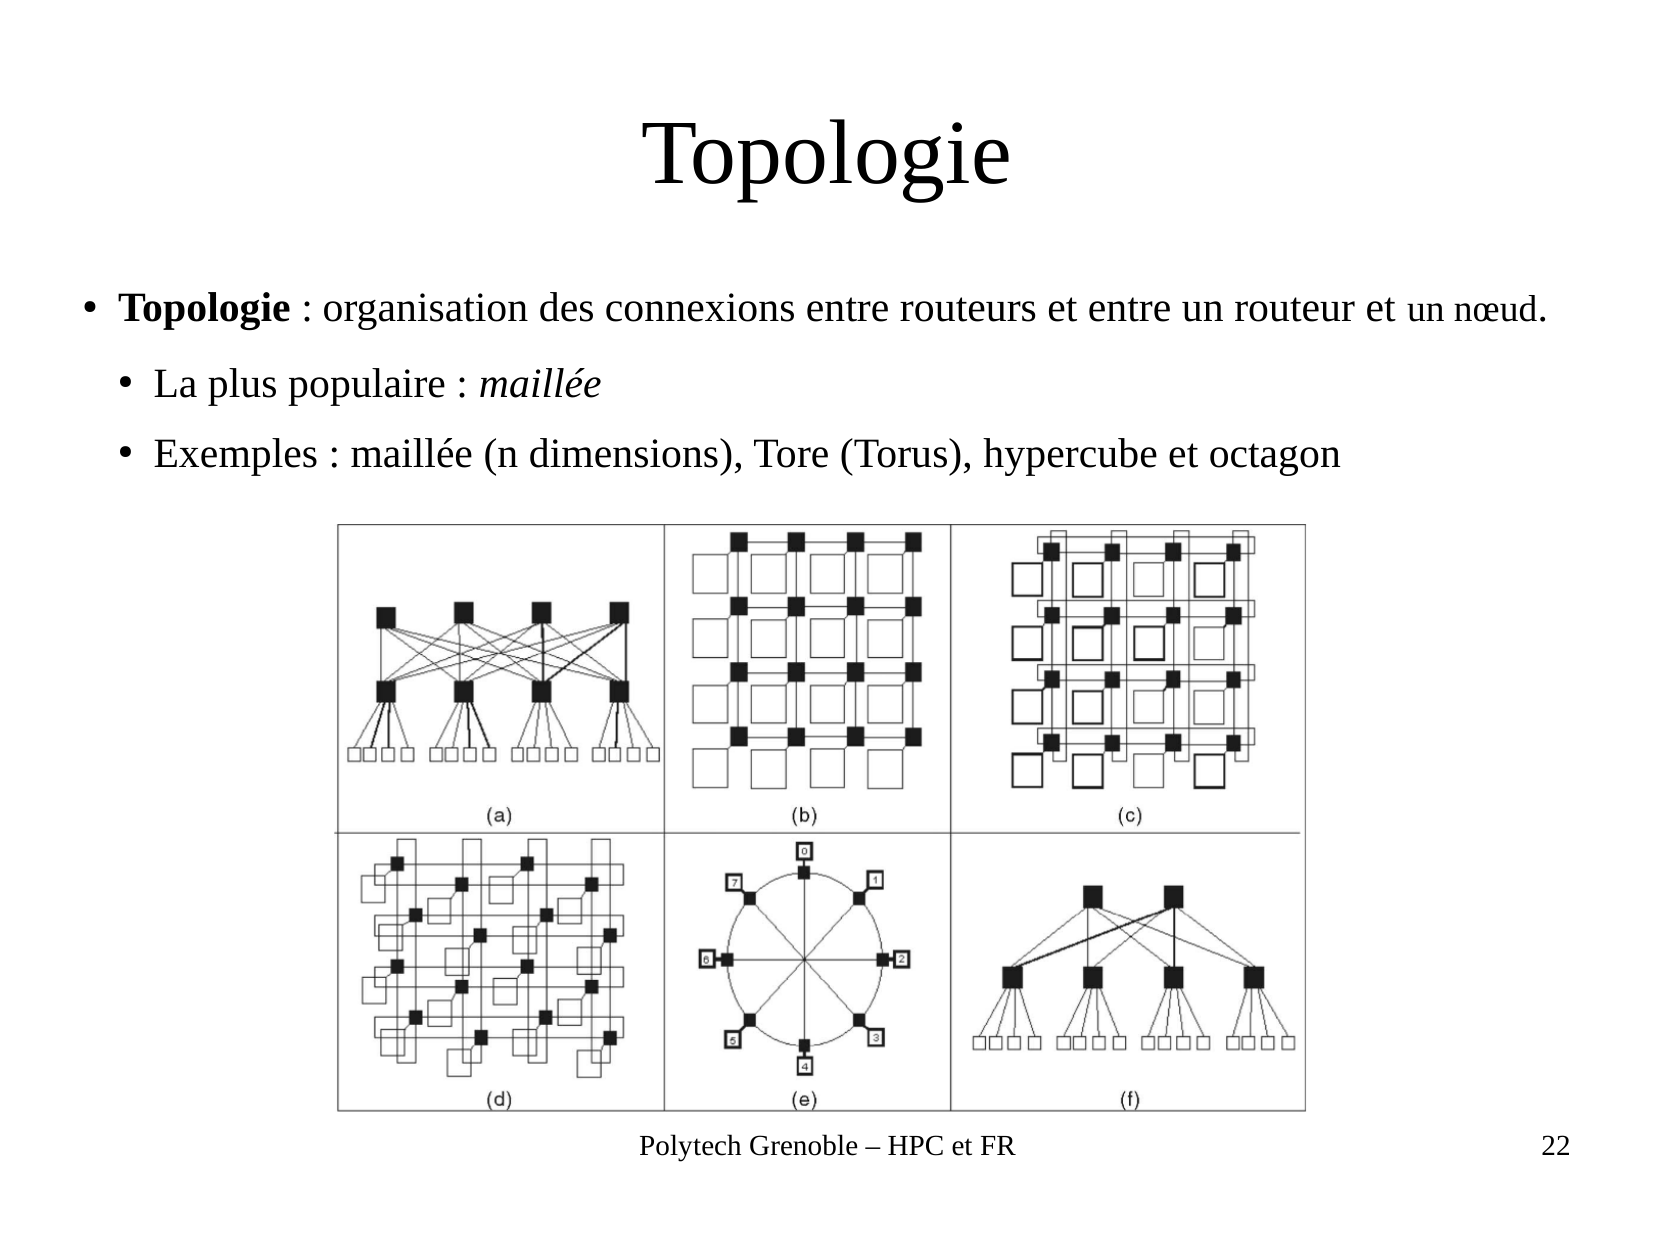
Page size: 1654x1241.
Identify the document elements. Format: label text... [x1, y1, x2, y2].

picture [332, 519, 1312, 1118]
list Topologie : organisation des connexions entre routeurs et entre un routeur et un nœud. La plus populaire : maillée Exemples : maillée (n dimensions), Tore (Torus), hypercube et octagon [82, 213, 1571, 933]
title Topologie [82, 49, 1571, 213]
